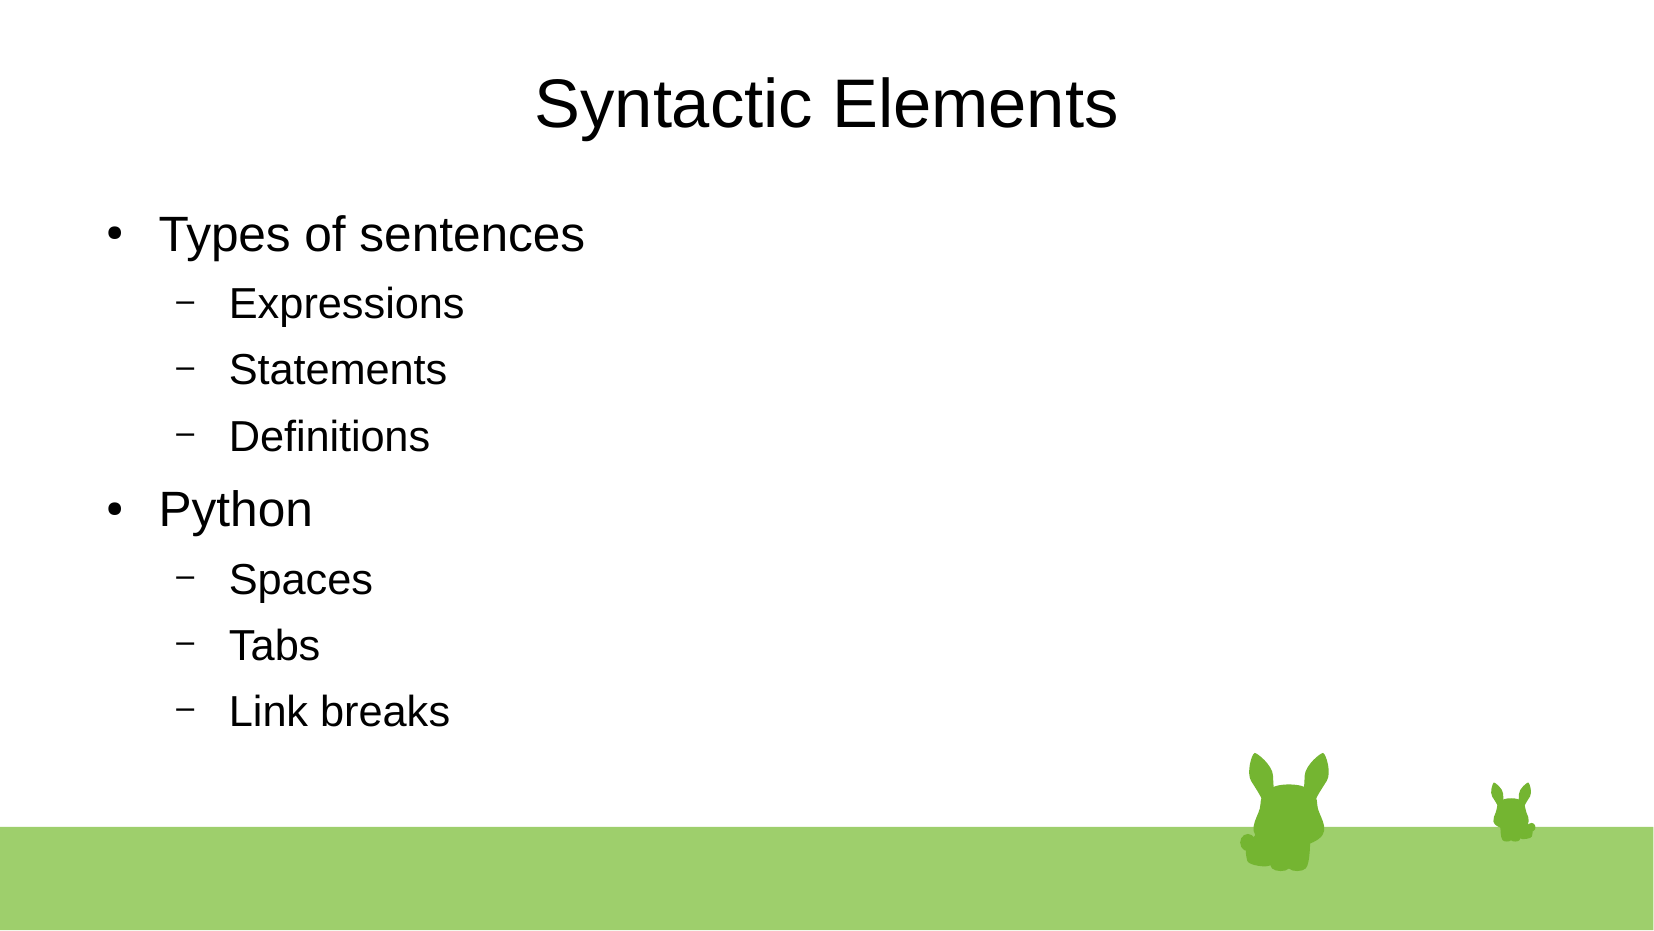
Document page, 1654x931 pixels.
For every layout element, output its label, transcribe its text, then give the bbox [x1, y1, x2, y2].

title Syntactic Elements [88, 29, 1565, 178]
list Types of sentences Expressions Statements Definitions Python Spaces Tabs Link breaks [88, 206, 1565, 739]
